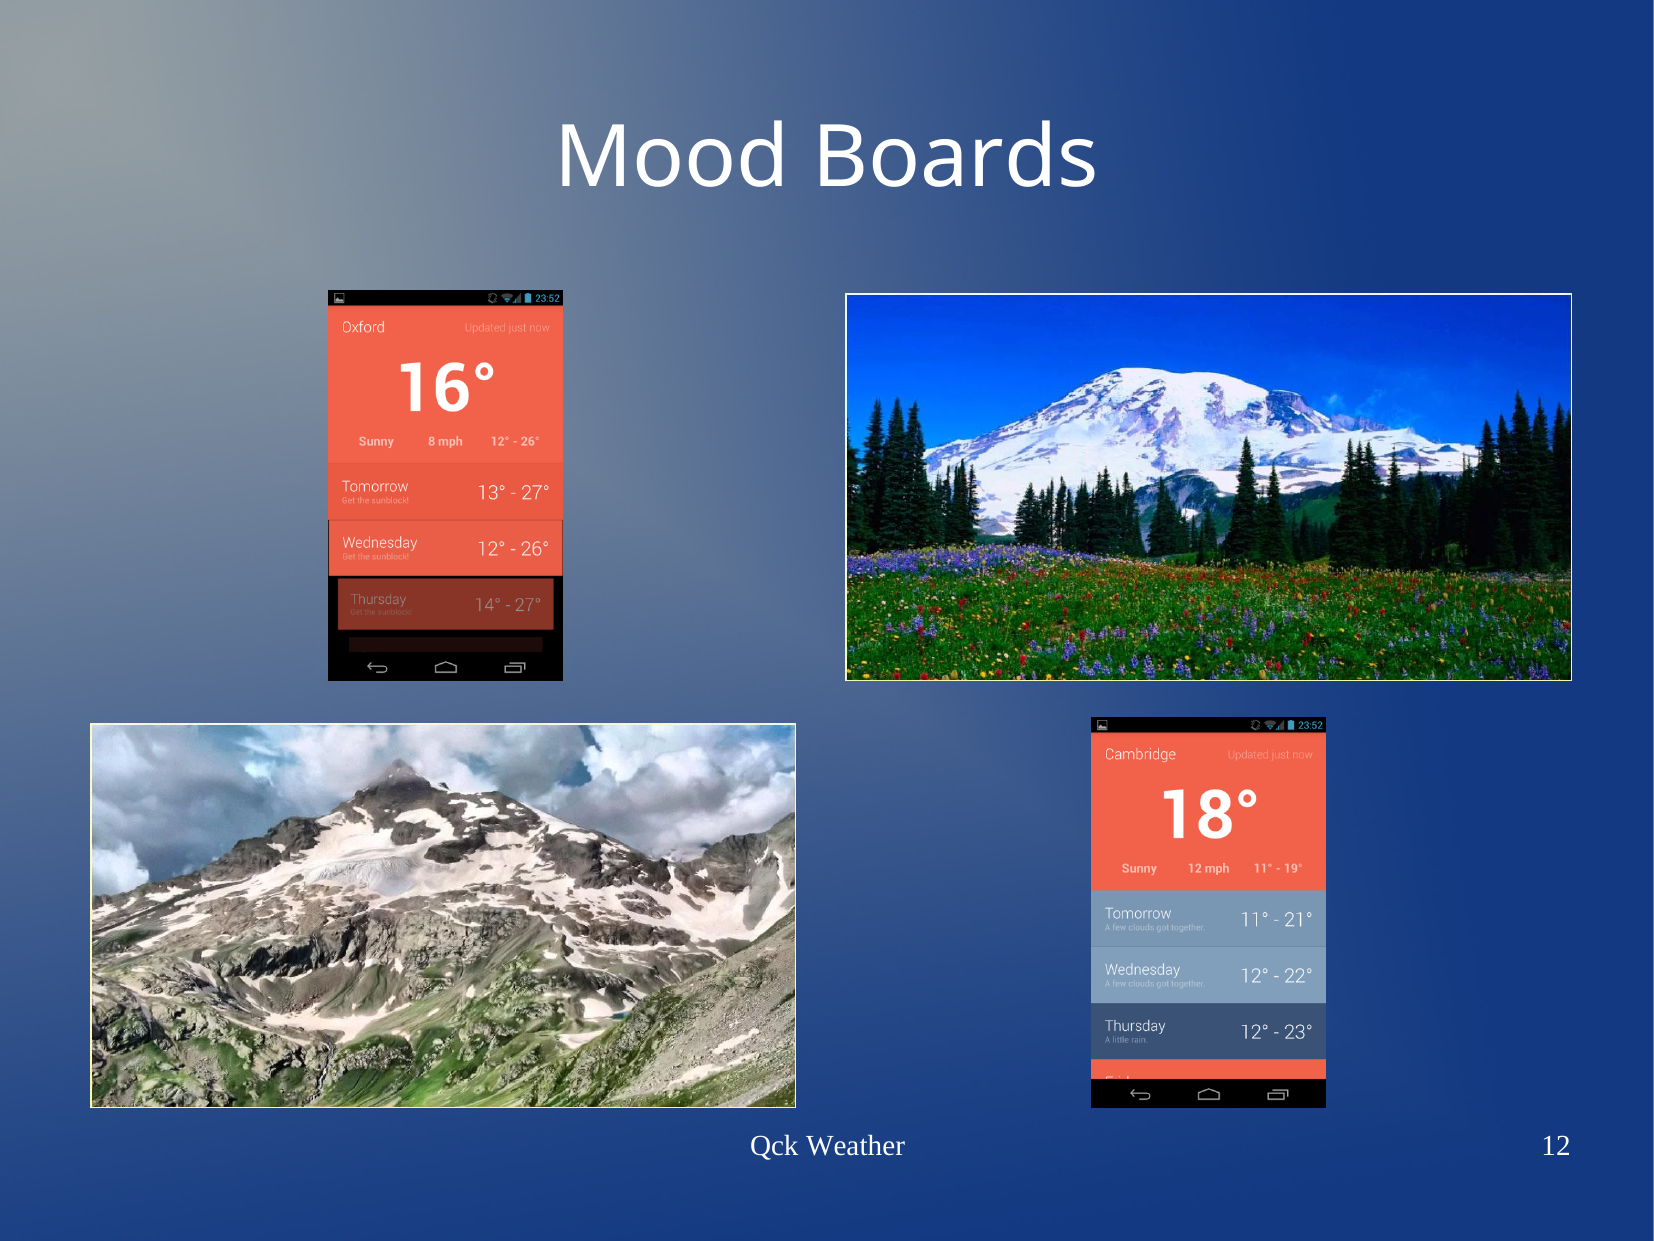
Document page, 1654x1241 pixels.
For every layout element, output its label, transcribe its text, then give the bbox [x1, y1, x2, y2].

title Mood Boards [82, 49, 1571, 257]
picture [0, 0, 1654, 1241]
